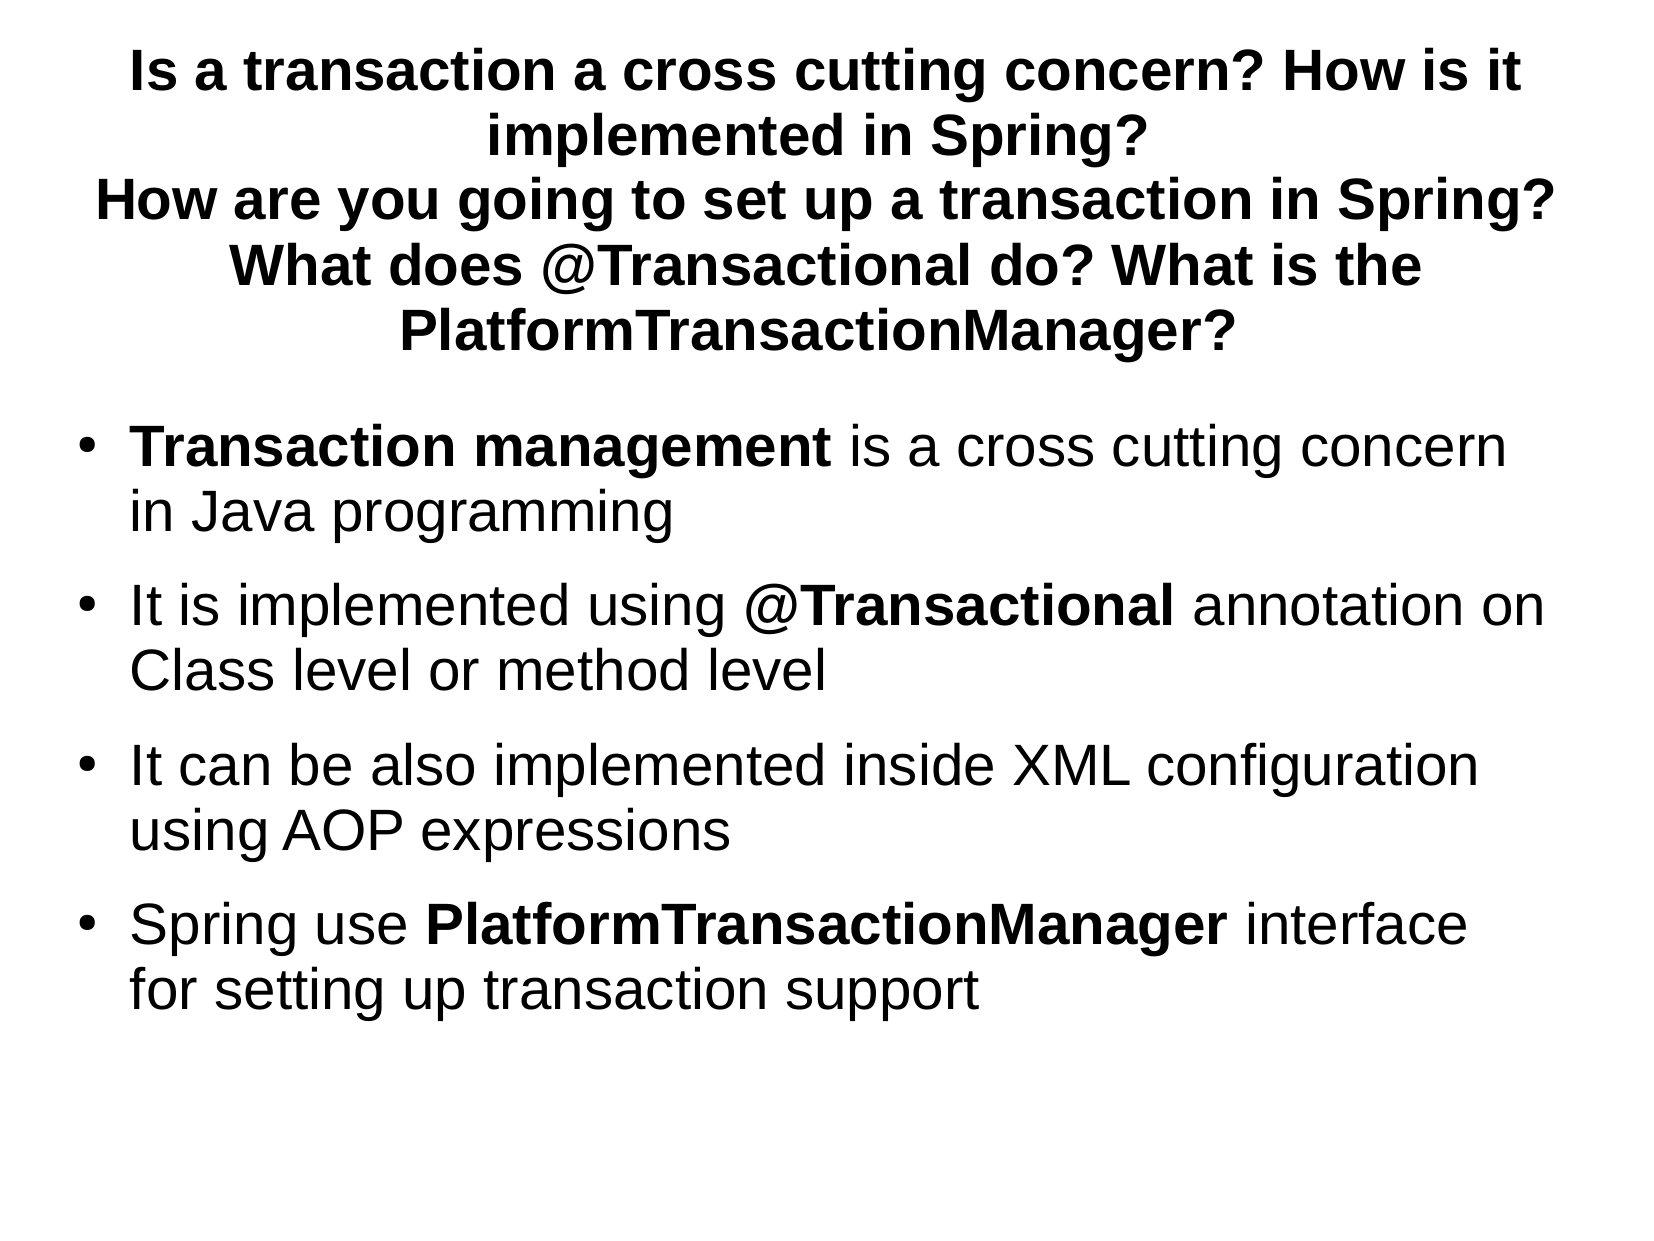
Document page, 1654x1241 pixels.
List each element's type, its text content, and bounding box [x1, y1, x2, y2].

title Is a transaction a cross cutting concern? How is it implemented in Spring? How are you going to set up a transaction in Spring? What does @Transactional do? What is the PlatformTransactionManager? [82, 33, 1571, 367]
list Transaction management is a cross cutting concern in Java programming It is implemented using @Transactional annotation on Class level or method level It can be also implemented inside XML configuration using AOP expressions Spring use PlatformTransactionManager interface for setting up transaction support [59, 413, 1548, 1133]
